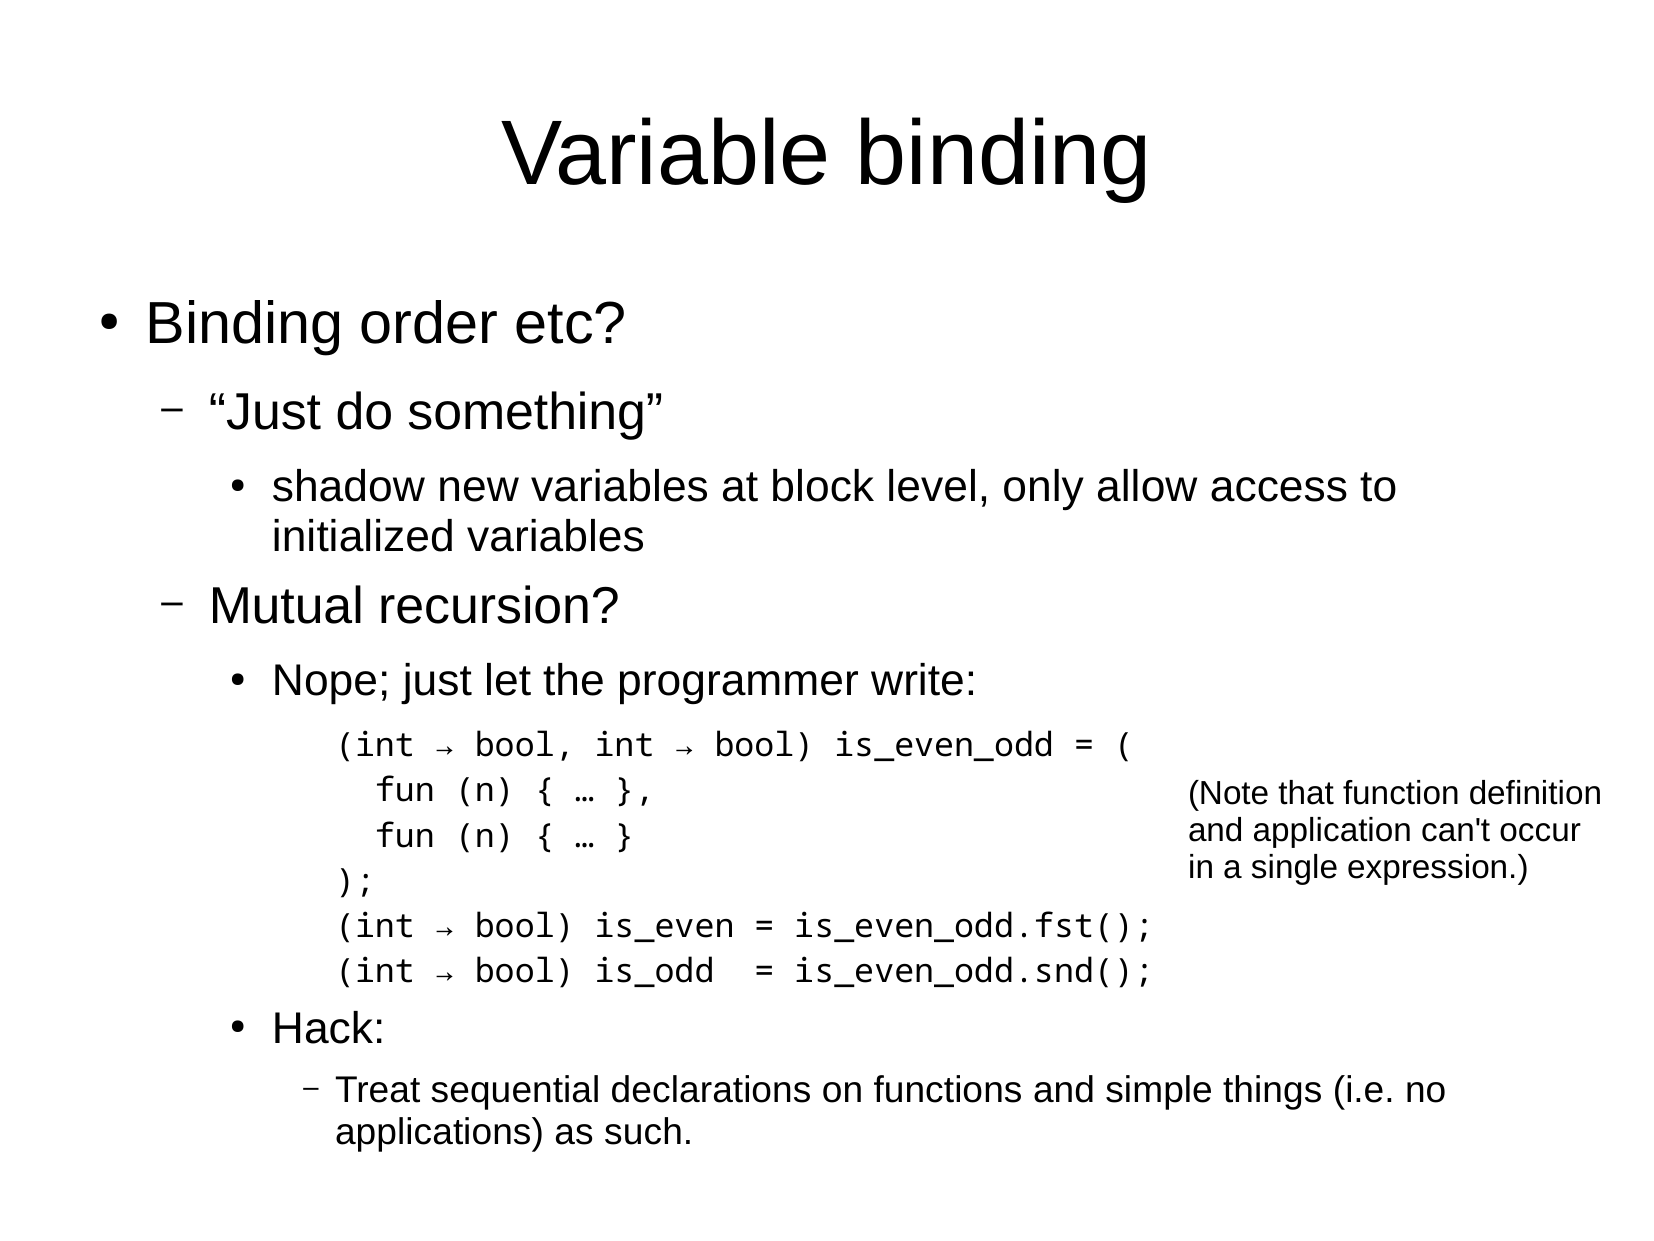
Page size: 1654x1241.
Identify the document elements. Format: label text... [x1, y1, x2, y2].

list Binding order etc? “Just do something” shadow new variables at block level, only allow access to initialized variables Mutual recursion? Nope; just let the programmer write: (int → bool, int → bool) is_even_odd = ( fun (n) { … }, fun (n) { … } ); (int → bool) is_even = is_even_odd.fst(); (int → bool) is_odd = is_even_odd.snd(); Hack: Treat sequential declarations on functions and simple things (i.e. no applications) as such. [82, 290, 1571, 1157]
title Variable binding [82, 49, 1571, 257]
text_box (Note that function definition and application can't occur in a single expression.) [1173, 767, 1618, 915]
